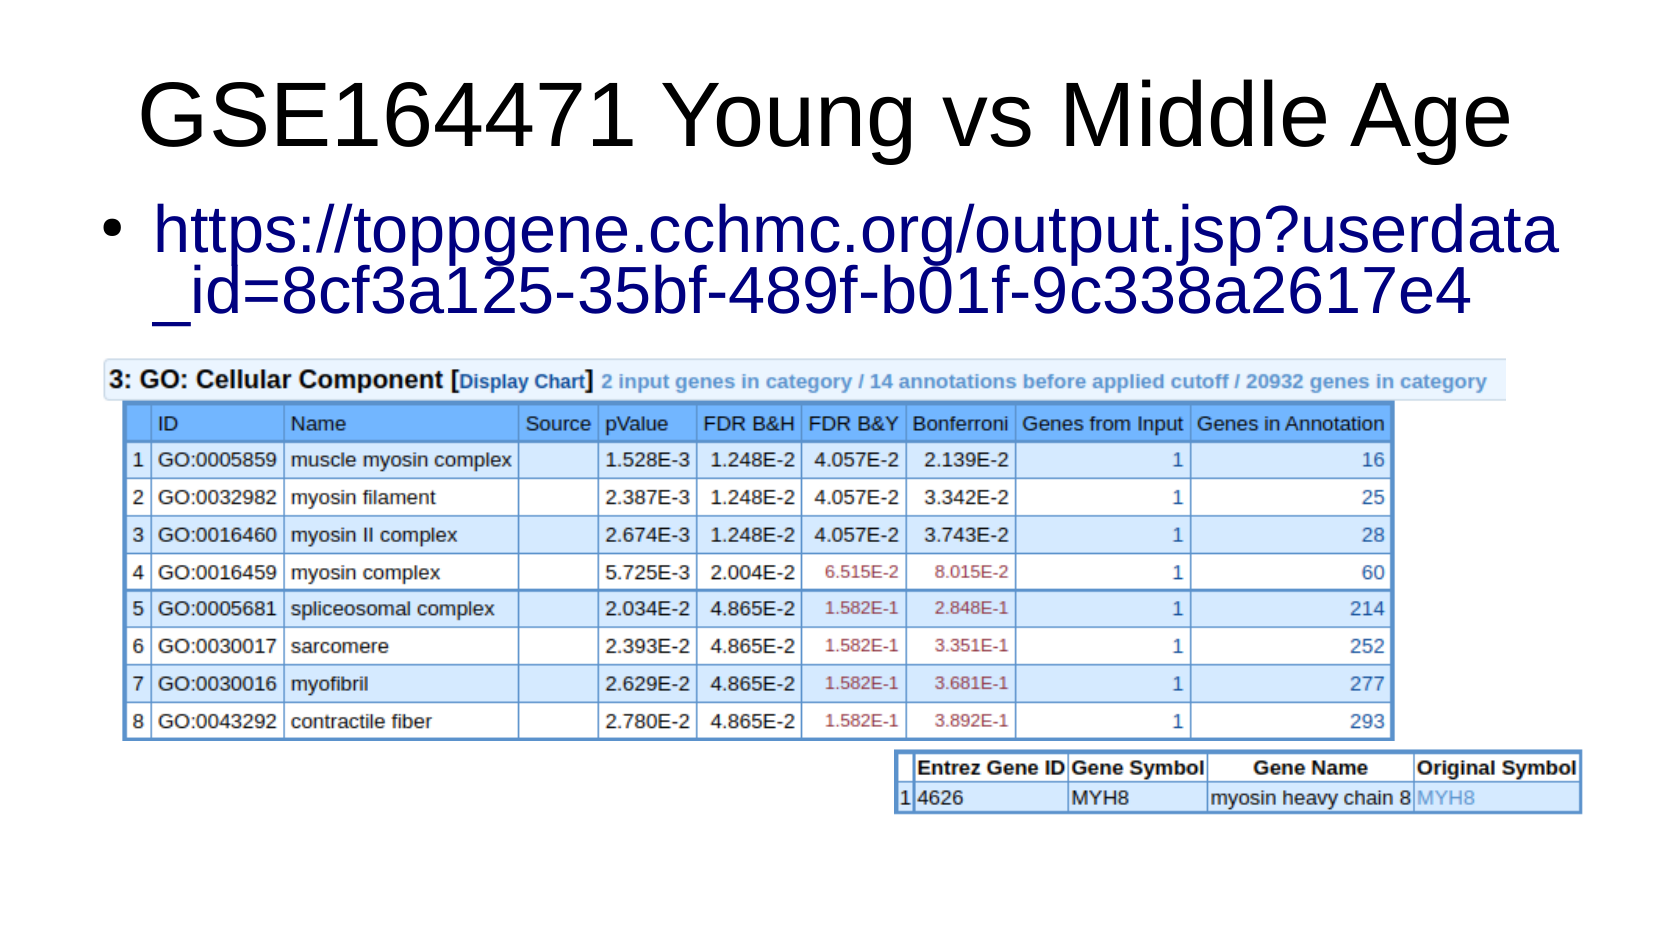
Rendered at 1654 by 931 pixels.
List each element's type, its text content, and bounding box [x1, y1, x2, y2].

picture [894, 745, 1595, 827]
picture [96, 354, 1506, 741]
title GSE164471 Young vs Middle Age [82, 37, 1571, 192]
list https://toppgene.cchmc.org/output.jsp?userdata_id=8cf3a125-35bf-489f-b01f-9c338a2617e4 [82, 192, 1571, 732]
